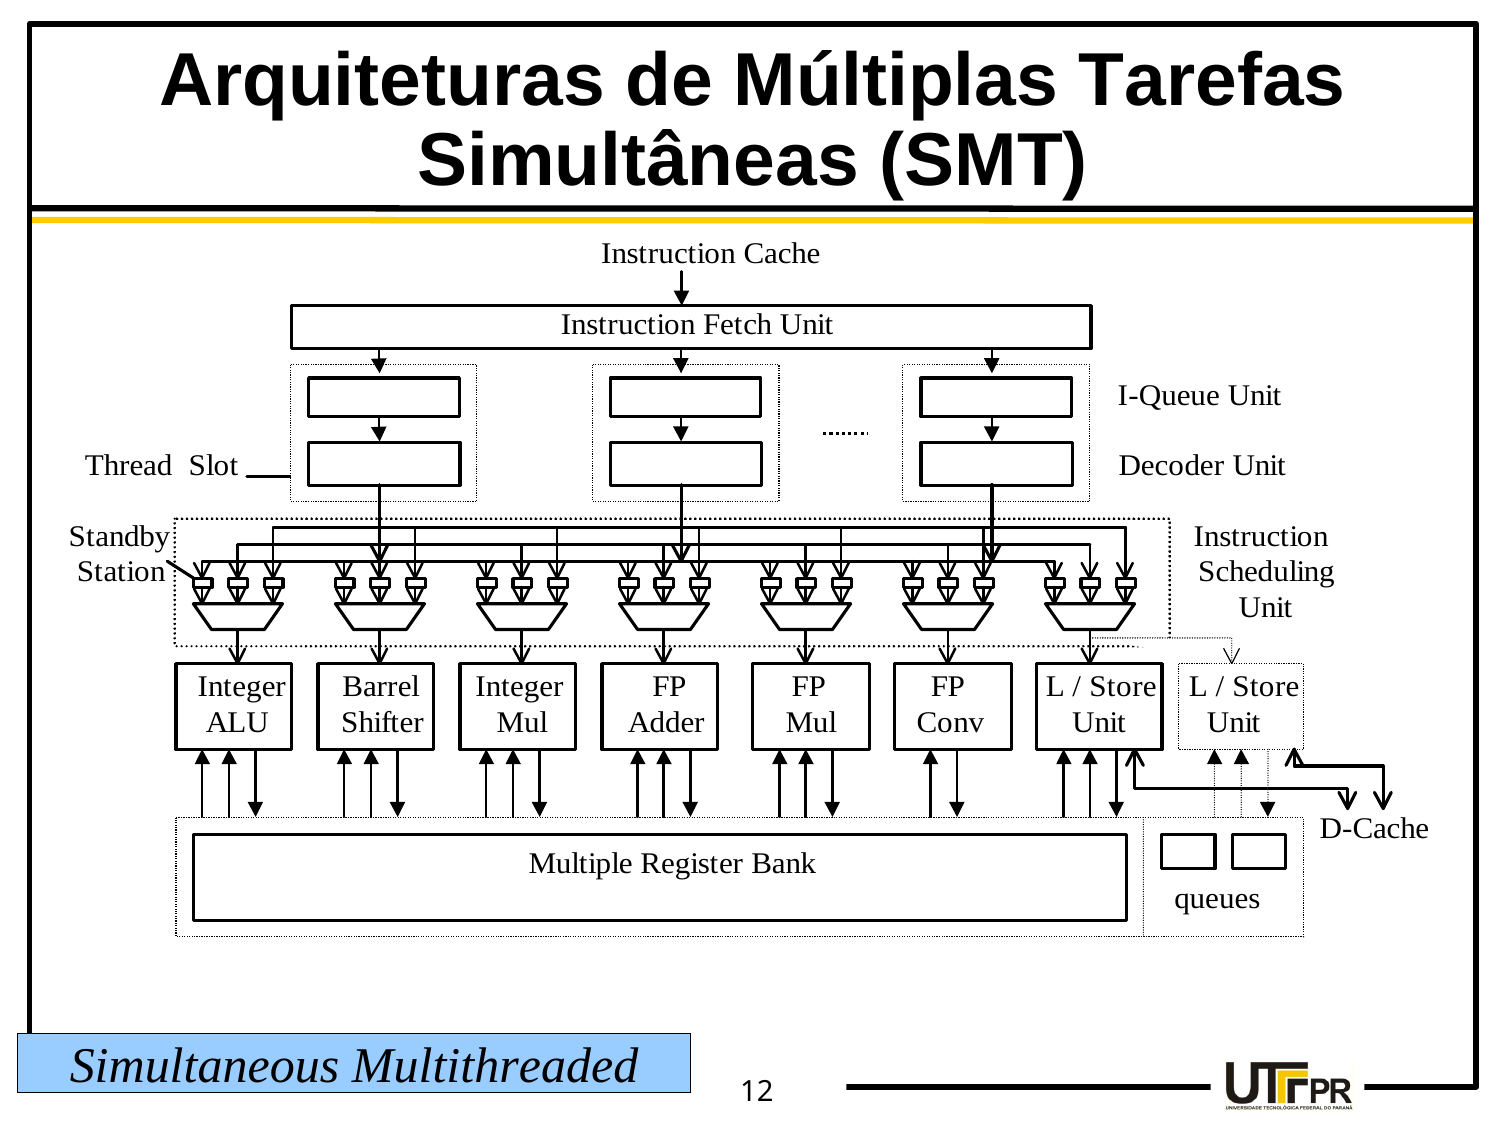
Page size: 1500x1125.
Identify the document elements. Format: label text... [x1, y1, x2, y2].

picture [1225, 1062, 1353, 1110]
title Arquiteturas de Múltiplas Tarefas Simultâneas (SMT) [29, 39, 1477, 204]
chart [60, 236, 1453, 973]
text_box Simultaneous Multithreaded [17, 1033, 691, 1093]
